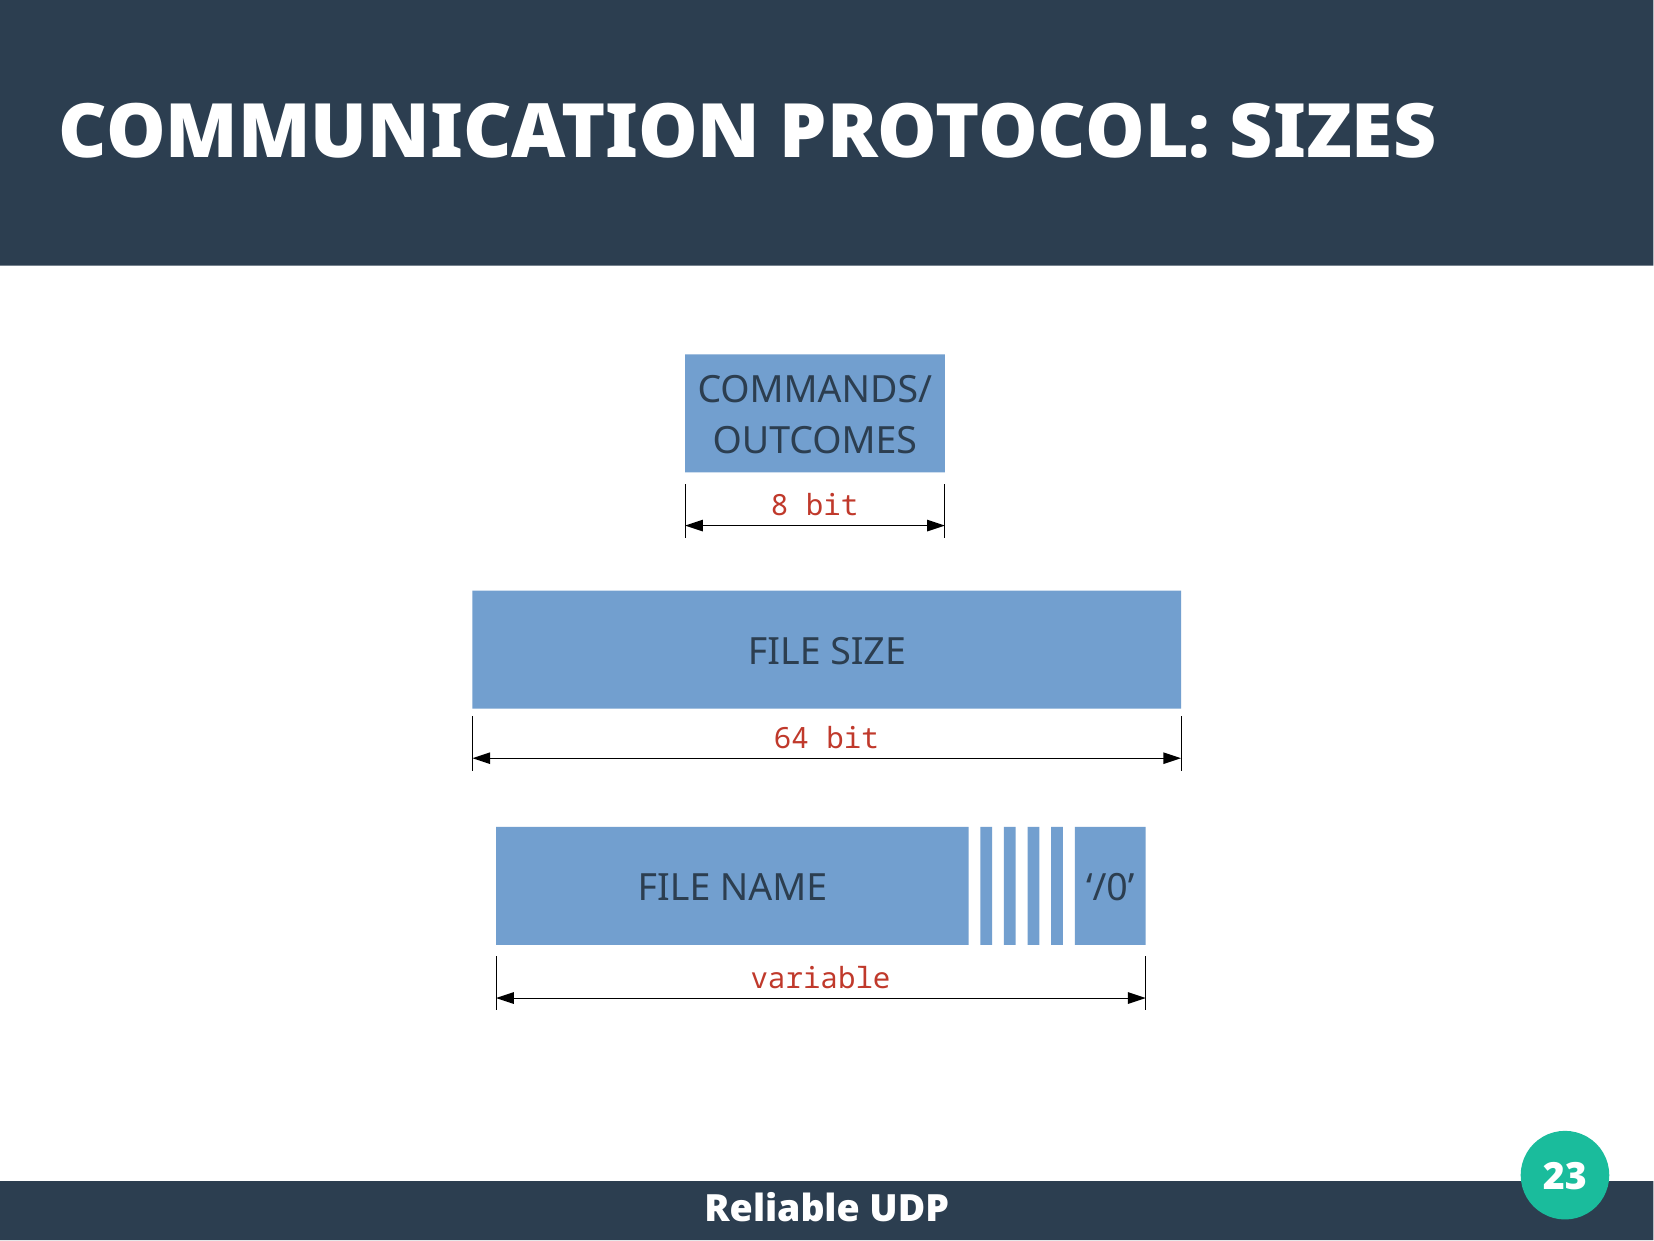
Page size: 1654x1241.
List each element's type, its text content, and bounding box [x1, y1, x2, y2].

text_box [1003, 826, 1016, 945]
title COMMUNICATION PROTOCOL: SIZES [59, 49, 1595, 207]
text_box FILE SIZE [472, 590, 1182, 709]
text_box [980, 826, 993, 945]
text_box FILE NAME [496, 826, 969, 945]
text_box COMMANDS/ OUTCOMES [685, 354, 945, 473]
text_box [1027, 826, 1040, 945]
text_box [1051, 826, 1063, 945]
text_box ‘/0’ [1074, 826, 1146, 945]
